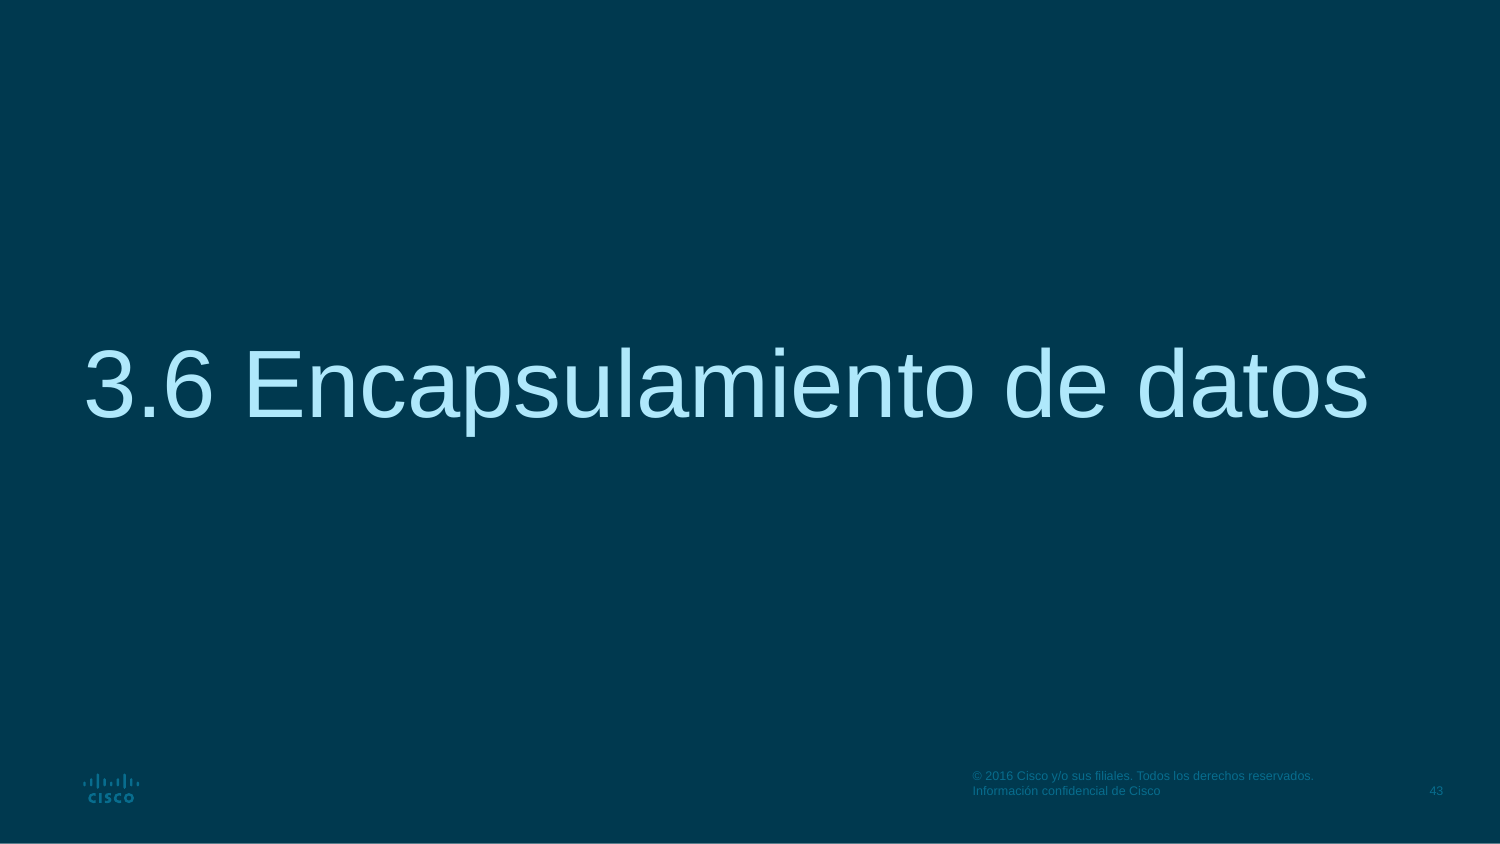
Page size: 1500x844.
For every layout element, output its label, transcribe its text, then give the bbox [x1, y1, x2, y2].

title 3.6 Encapsulamiento de datos [68, 150, 1419, 446]
